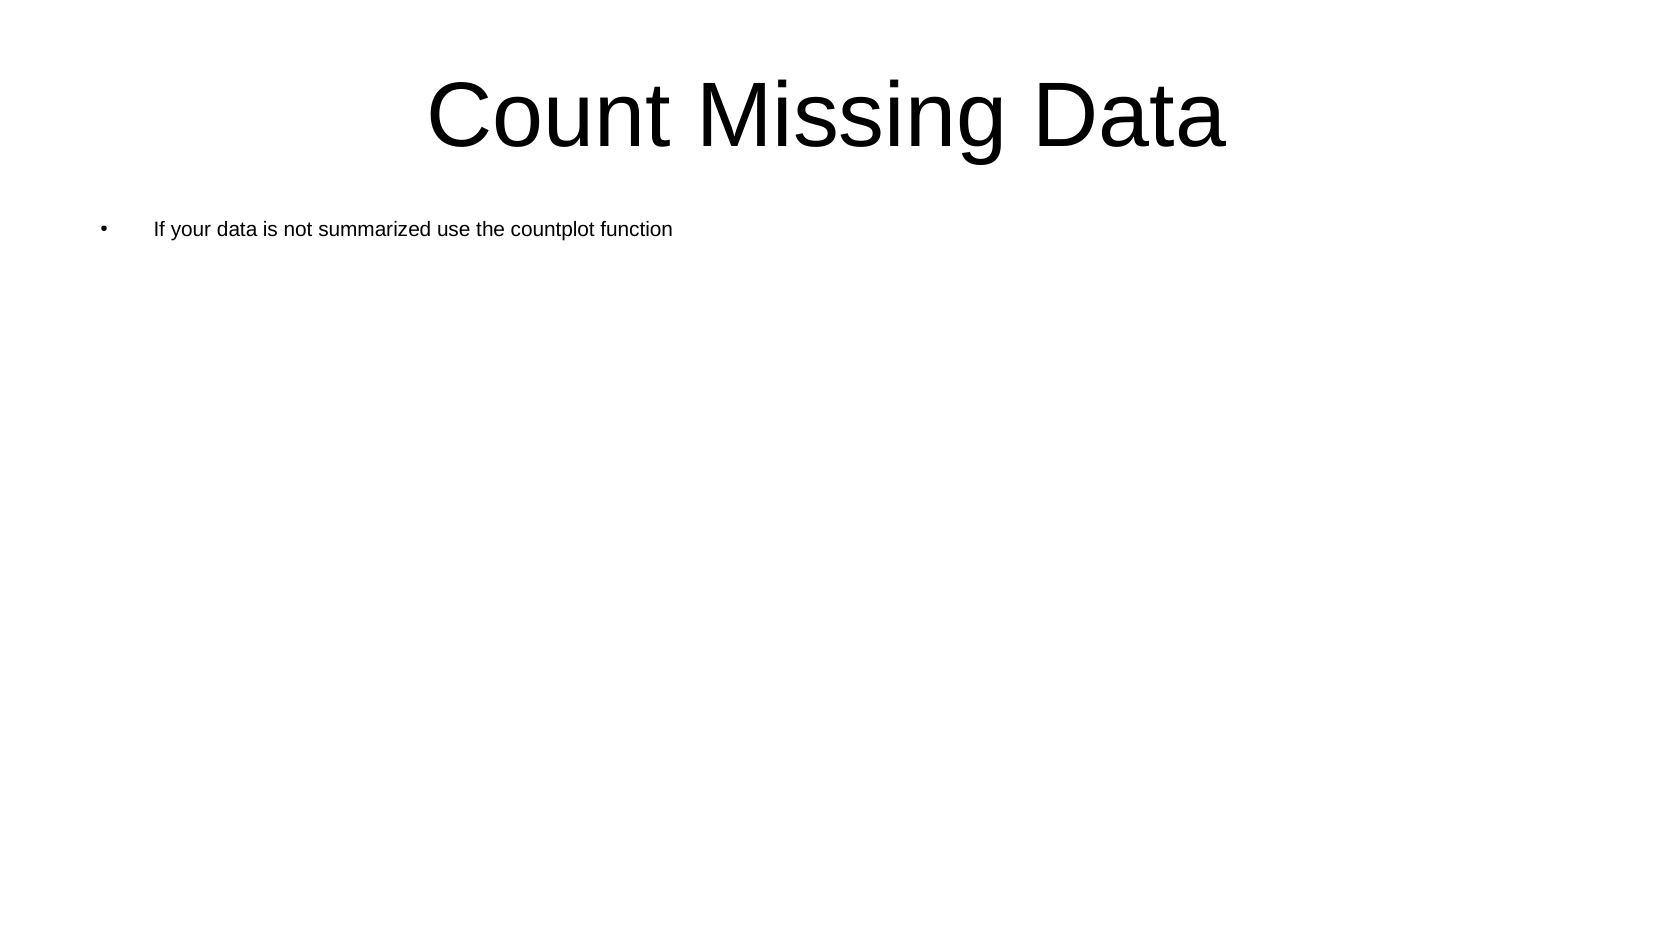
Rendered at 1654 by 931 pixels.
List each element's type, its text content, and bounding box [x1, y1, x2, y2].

list If your data is not summarized use the countplot function [82, 217, 1571, 758]
title Count Missing Data [82, 37, 1571, 193]
